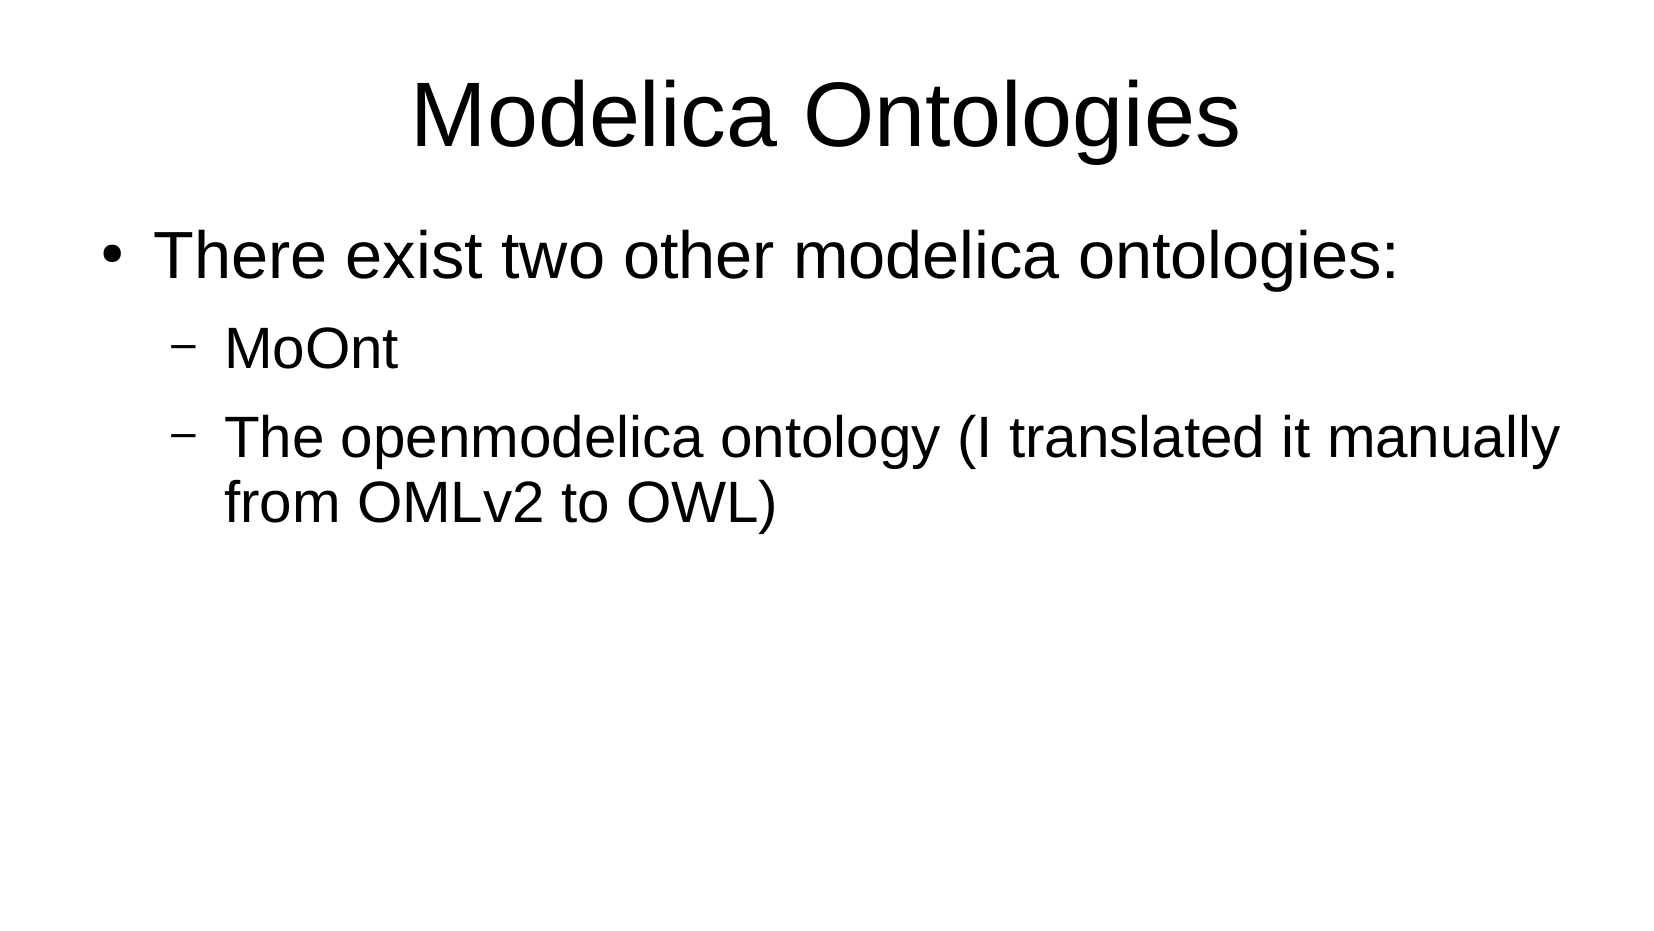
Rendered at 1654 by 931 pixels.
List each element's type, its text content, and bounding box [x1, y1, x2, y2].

title Modelica Ontologies [82, 37, 1571, 193]
list There exist two other modelica ontologies: MoOnt The openmodelica ontology (I translated it manually from OMLv2 to OWL) [82, 217, 1571, 758]
